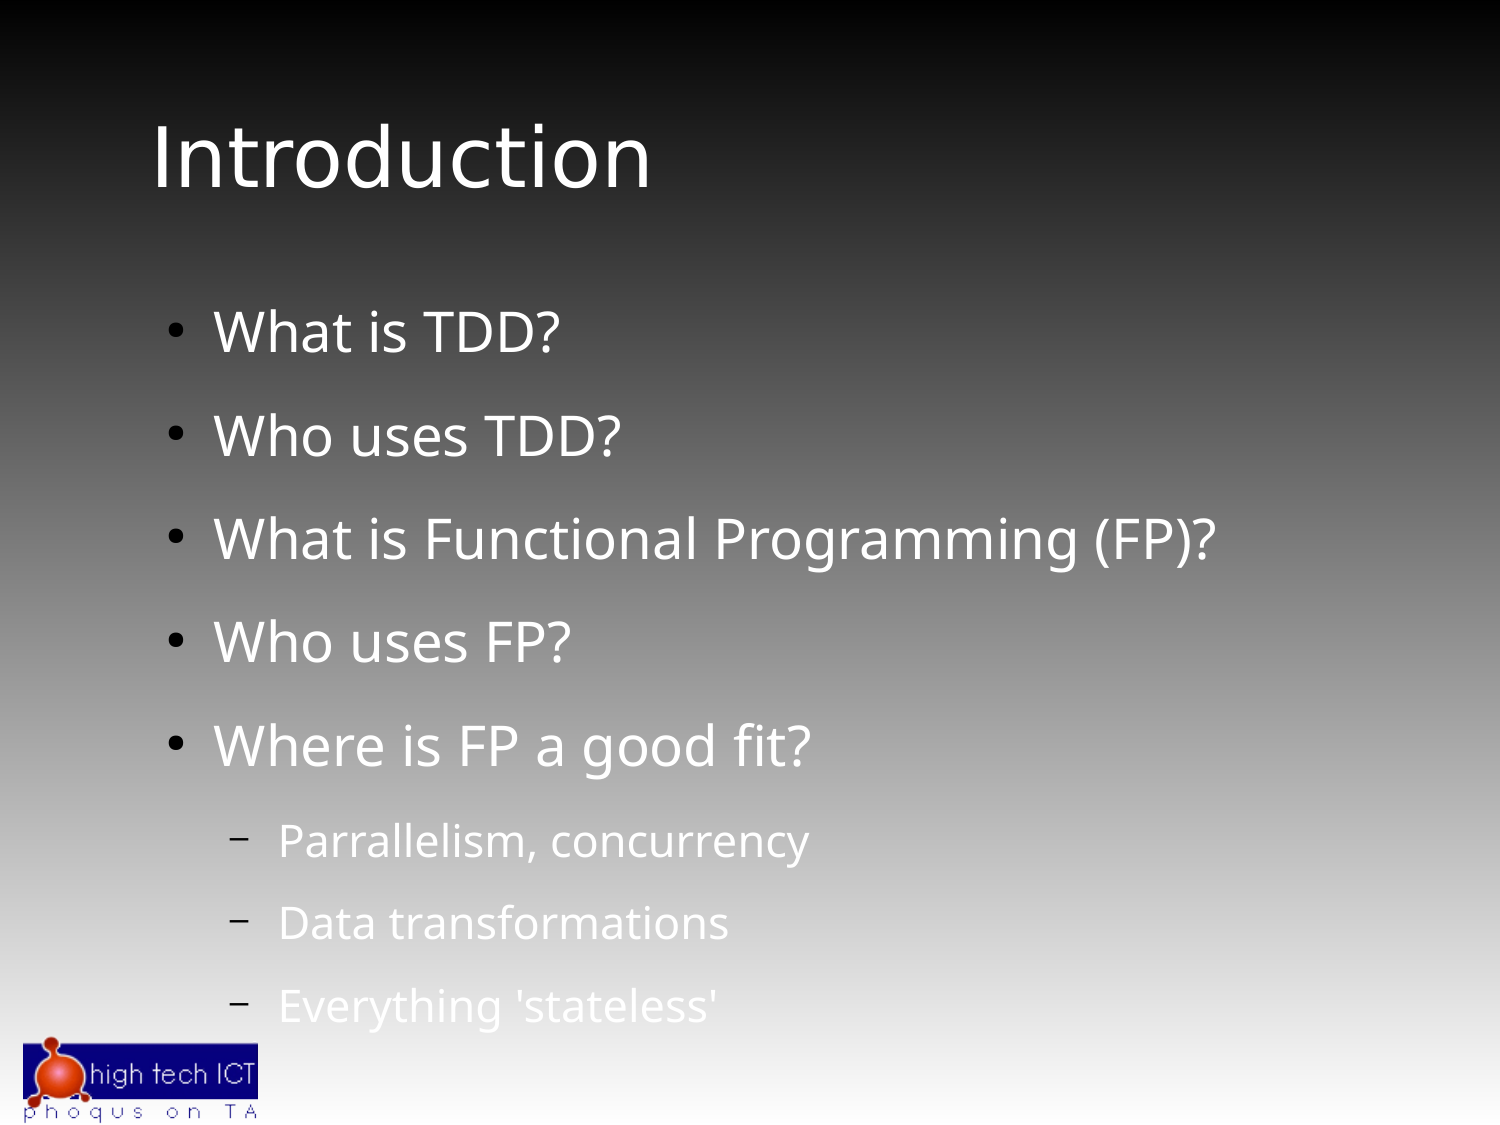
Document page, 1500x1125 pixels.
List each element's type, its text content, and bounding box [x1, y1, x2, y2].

title Introduction [150, 84, 1425, 235]
list What is TDD? Who uses TDD? What is Functional Programming (FP)? Who uses FP? Where is FP a good fit? Parrallelism, concurrency Data transformations Everything 'stateless' [150, 292, 1425, 1043]
picture [23, 1035, 258, 1125]
